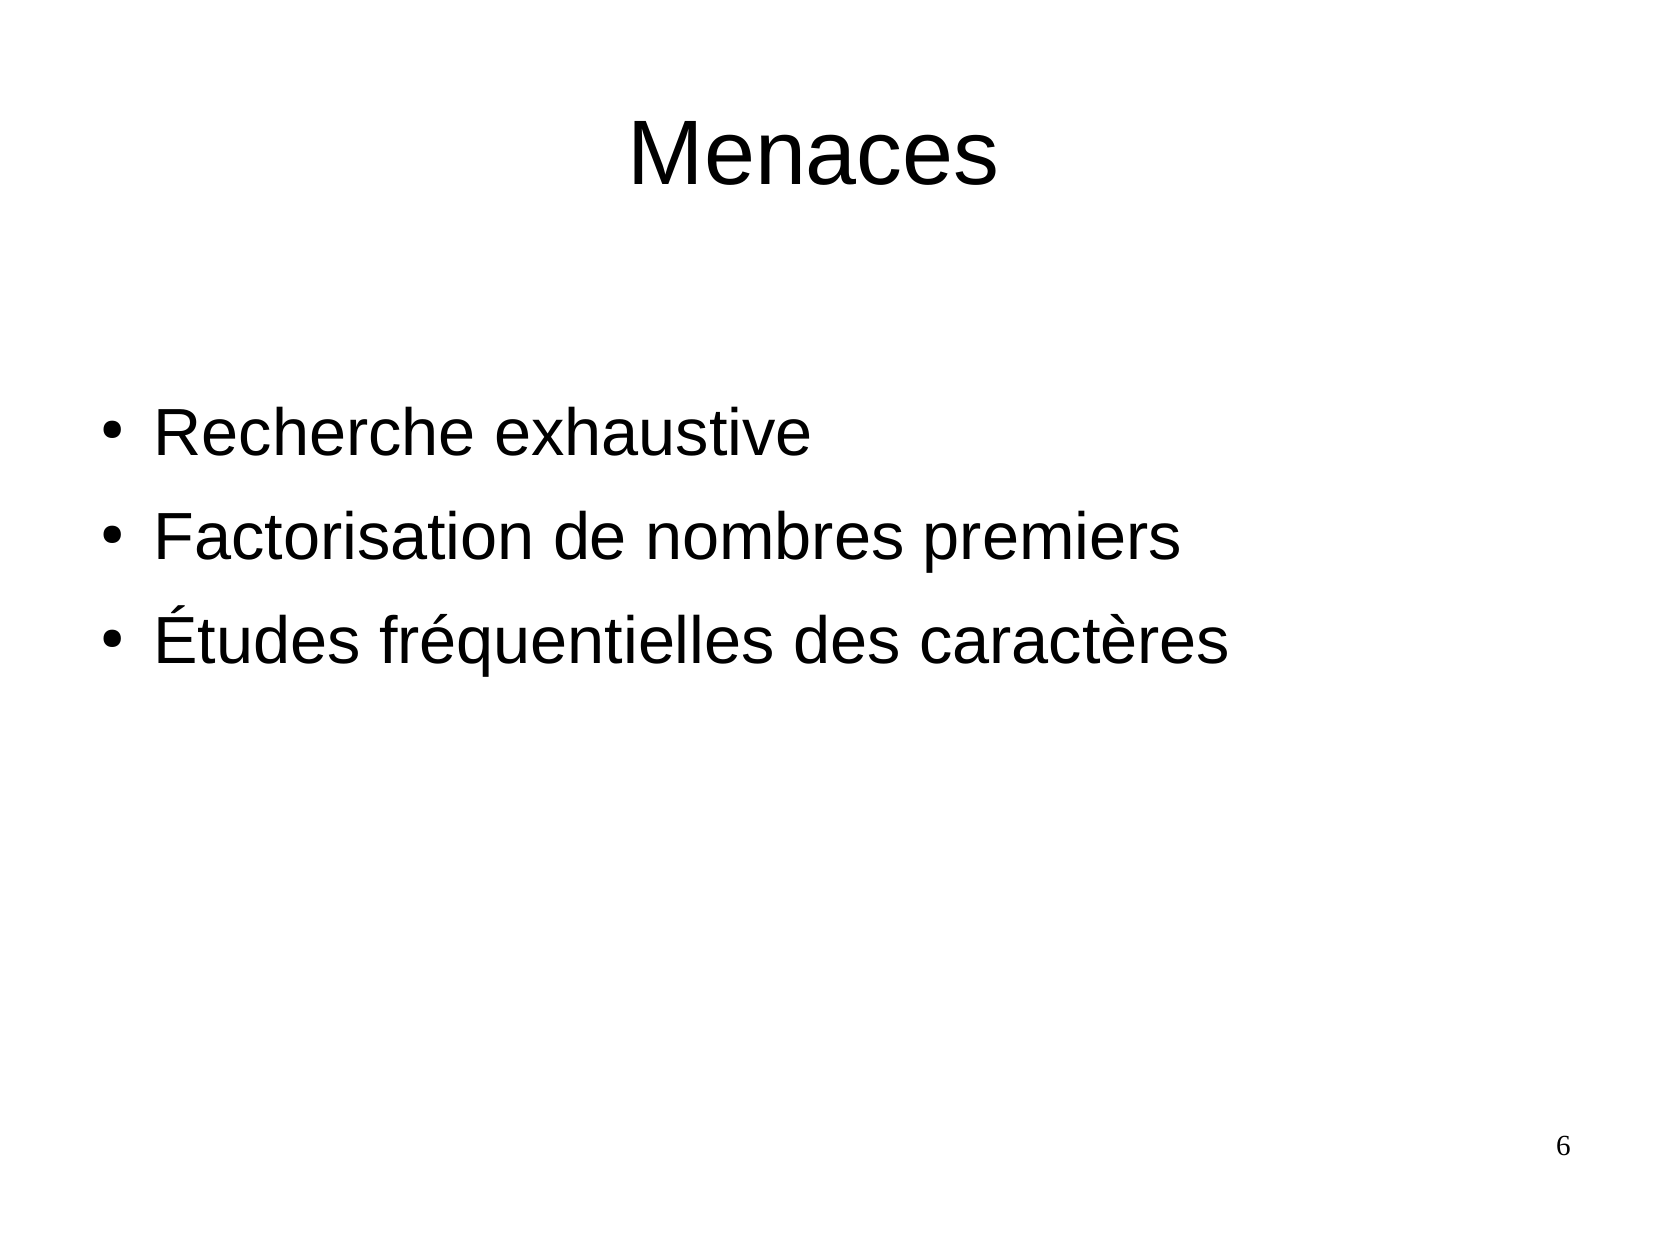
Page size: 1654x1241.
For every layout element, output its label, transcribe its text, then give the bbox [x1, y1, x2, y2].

title Menaces [82, 49, 1571, 257]
list Recherche exhaustive Factorisation de nombres premiers Études fréquentielles des caractères [82, 290, 1571, 1010]
